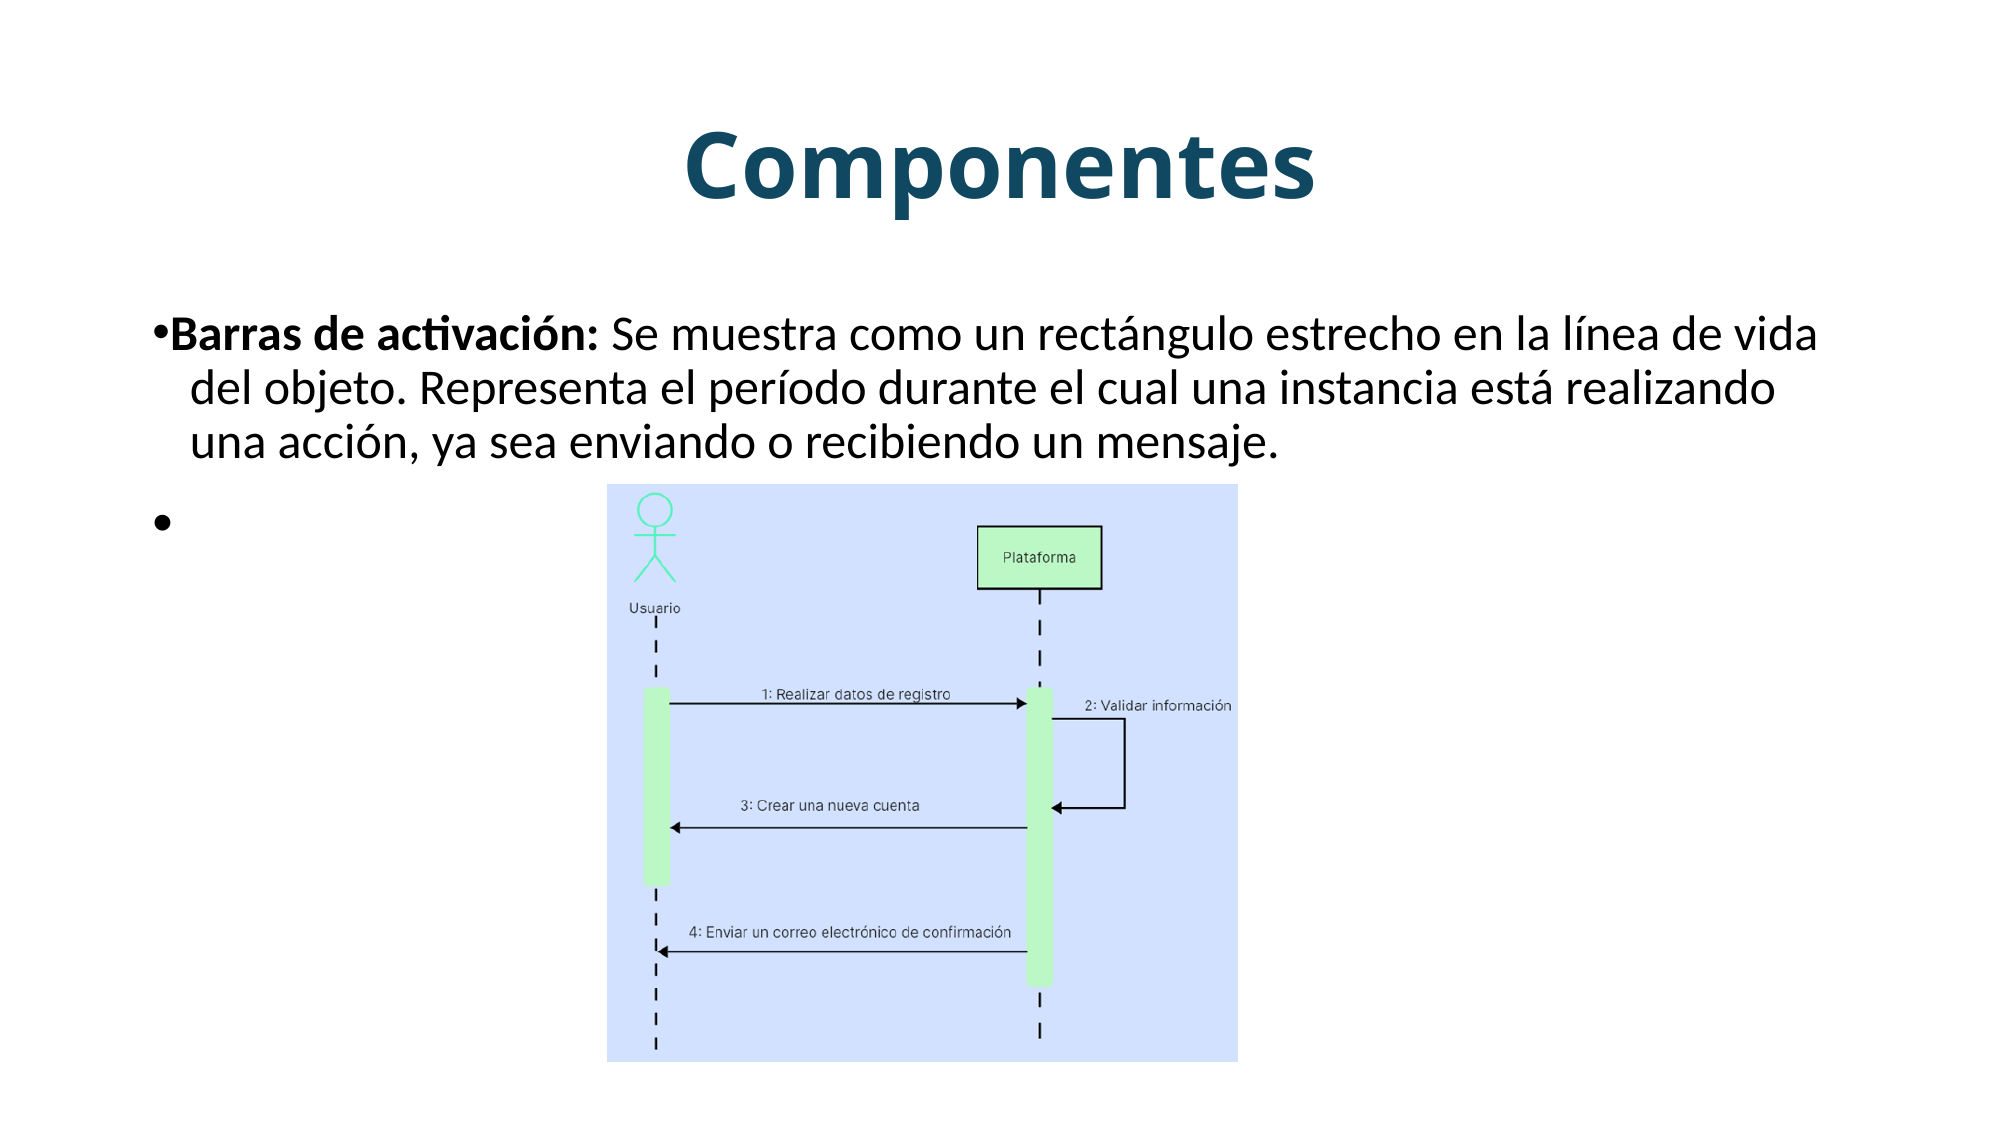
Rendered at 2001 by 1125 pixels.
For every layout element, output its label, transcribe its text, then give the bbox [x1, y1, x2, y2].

title Componentes [137, 59, 1863, 278]
picture [607, 484, 1238, 1062]
list Barras de activación: Se muestra como un rectángulo estrecho en la línea de vida del objeto. Representa el período durante el cual una instancia está realizando una acción, ya sea enviando o recibiendo un mensaje. [137, 299, 1863, 1014]
